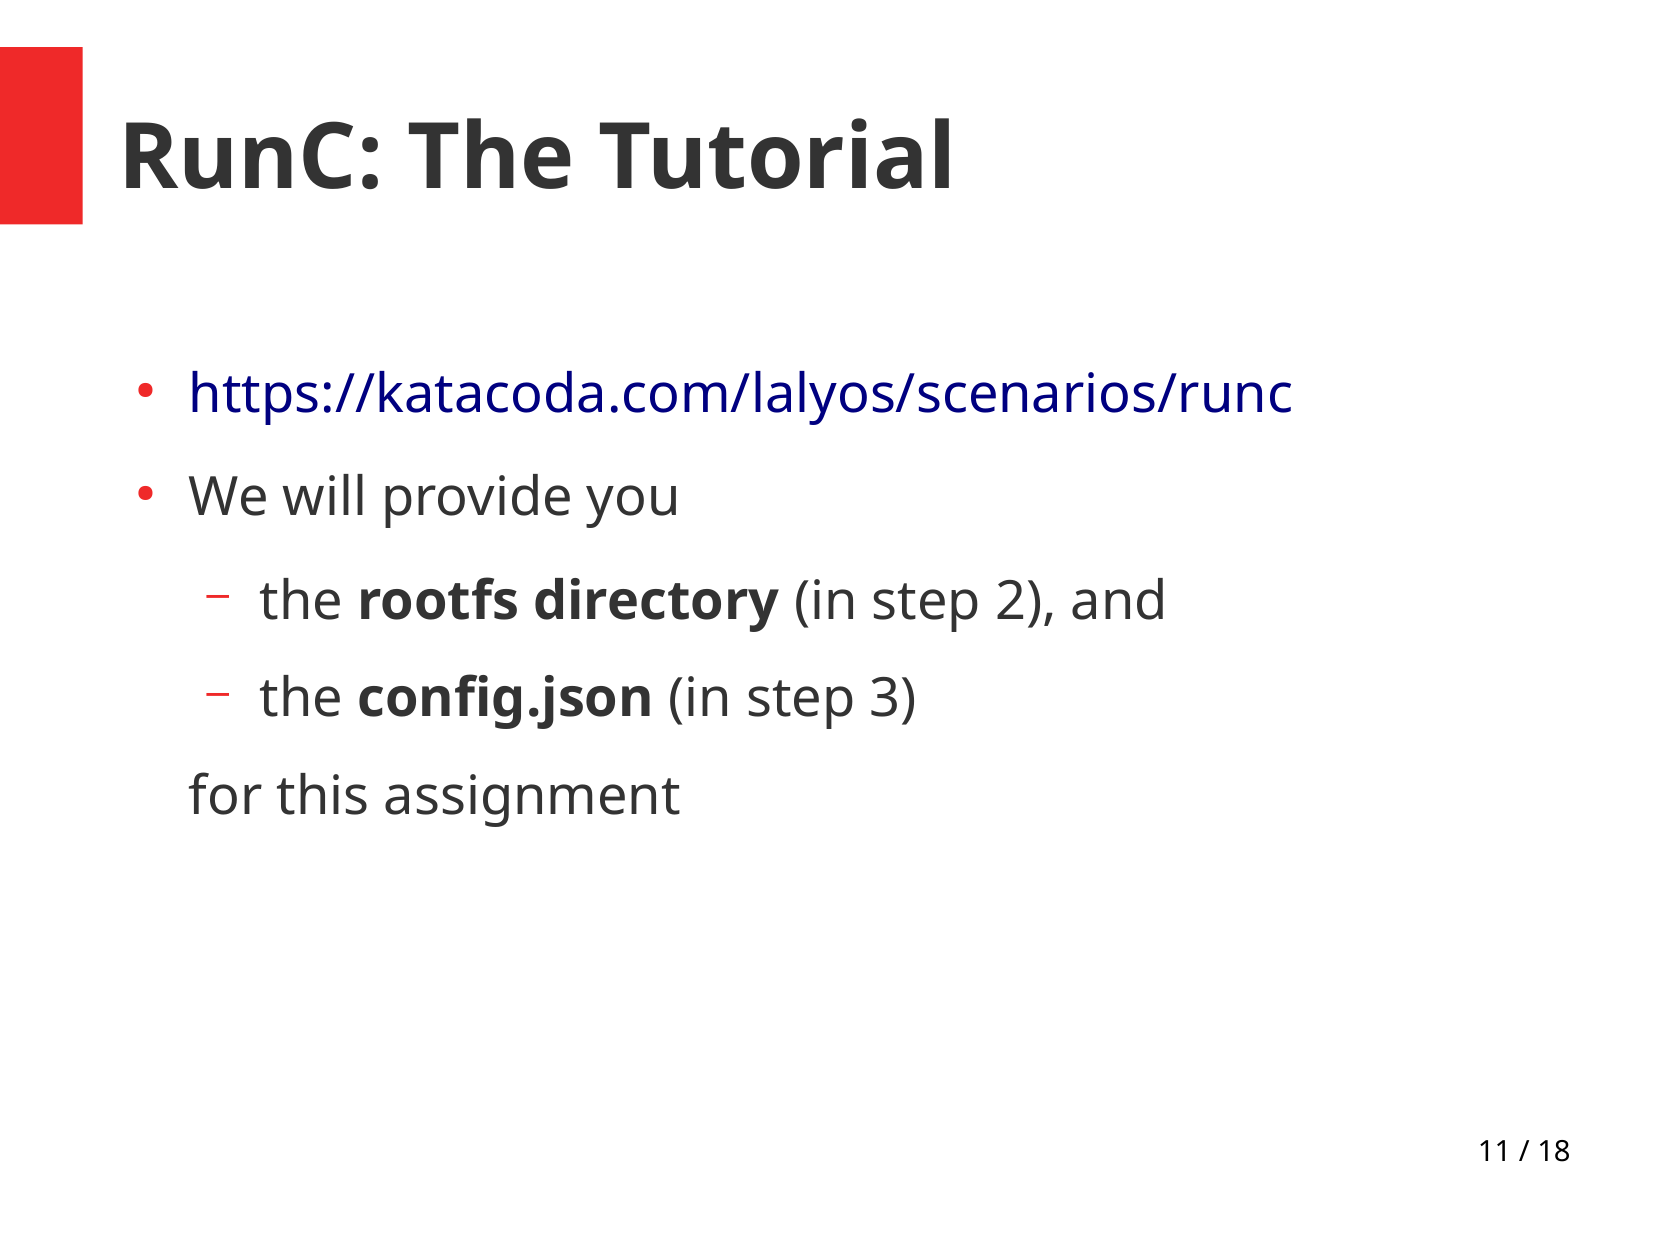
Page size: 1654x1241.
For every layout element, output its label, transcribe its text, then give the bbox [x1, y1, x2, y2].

title RunC: The Tutorial [118, 49, 1571, 257]
list https://katacoda.com/lalyos/scenarios/runc We will provide you the rootfs directory (in step 2), and the config.json (in step 3) for this assignment [118, 354, 1536, 1074]
